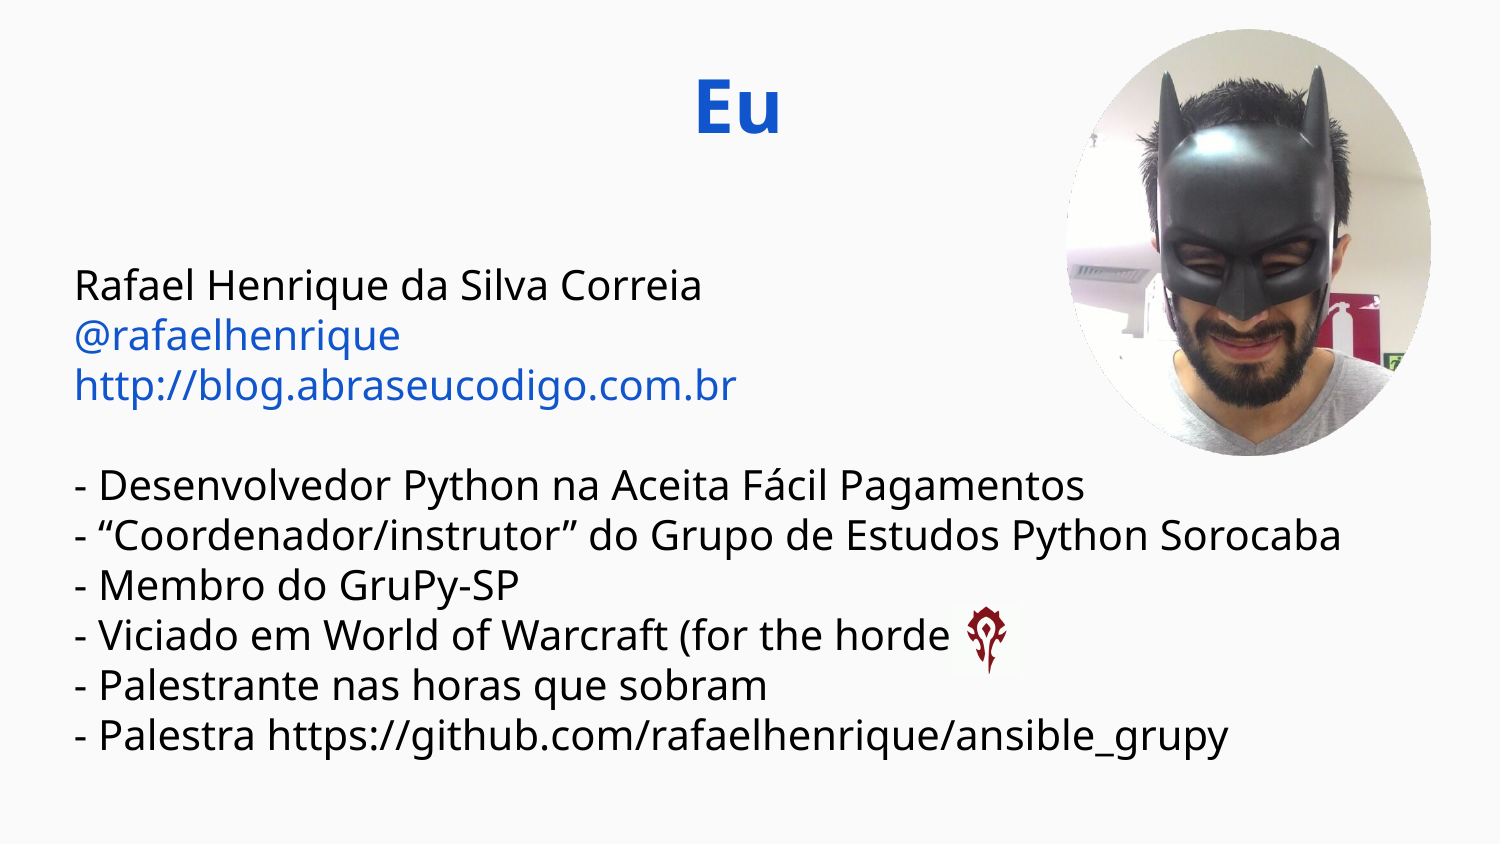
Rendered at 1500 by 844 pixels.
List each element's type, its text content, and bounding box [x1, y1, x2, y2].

text_box Rafael Henrique da Silva Correia @rafaelhenrique http://blog.abraseucodigo.com.br - Desenvolvedor Python na Aceita Fácil Pagamentos - “Coordenador/instrutor” do Grupo de Estudos Python Sorocaba - Membro do GruPy-SP - Viciado em World of Warcraft (for the horde!) - Palestrante nas horas que sobram - Palestra https://github.com/rafaelhenrique/ansible_grupy [58, 244, 1443, 844]
title Eu [64, 10, 1413, 164]
picture [1066, 29, 1431, 456]
picture [952, 605, 1021, 675]
